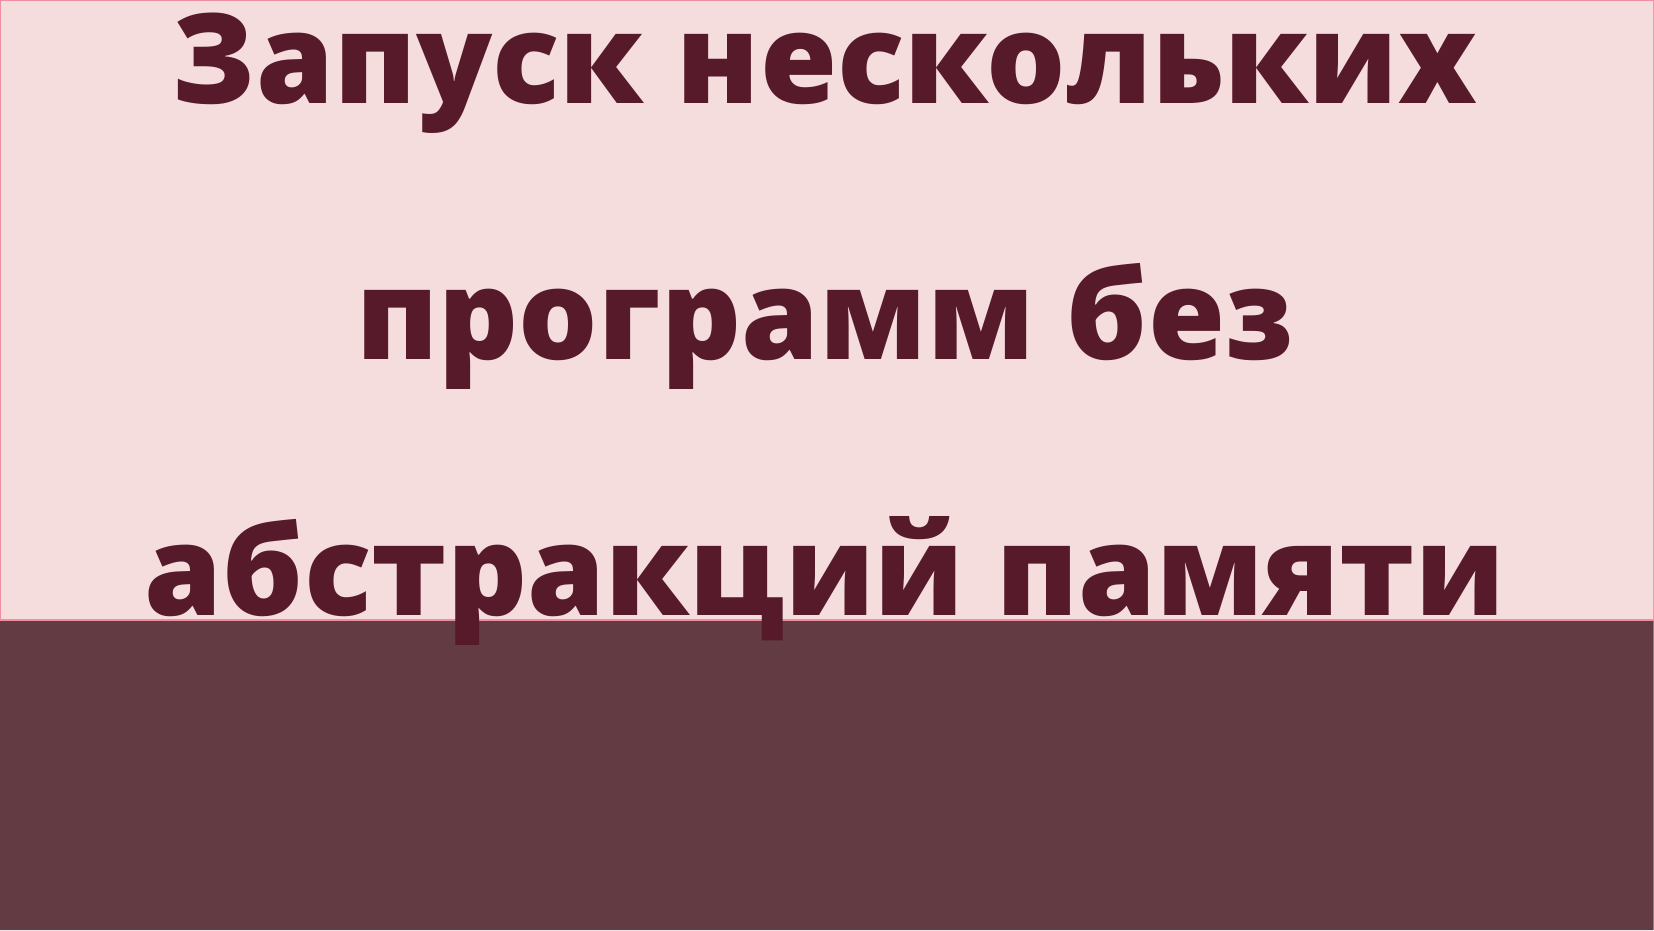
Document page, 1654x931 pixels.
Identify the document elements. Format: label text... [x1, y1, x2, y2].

title Запуск нескольких программ без абстракций памяти [0, 0, 1653, 681]
